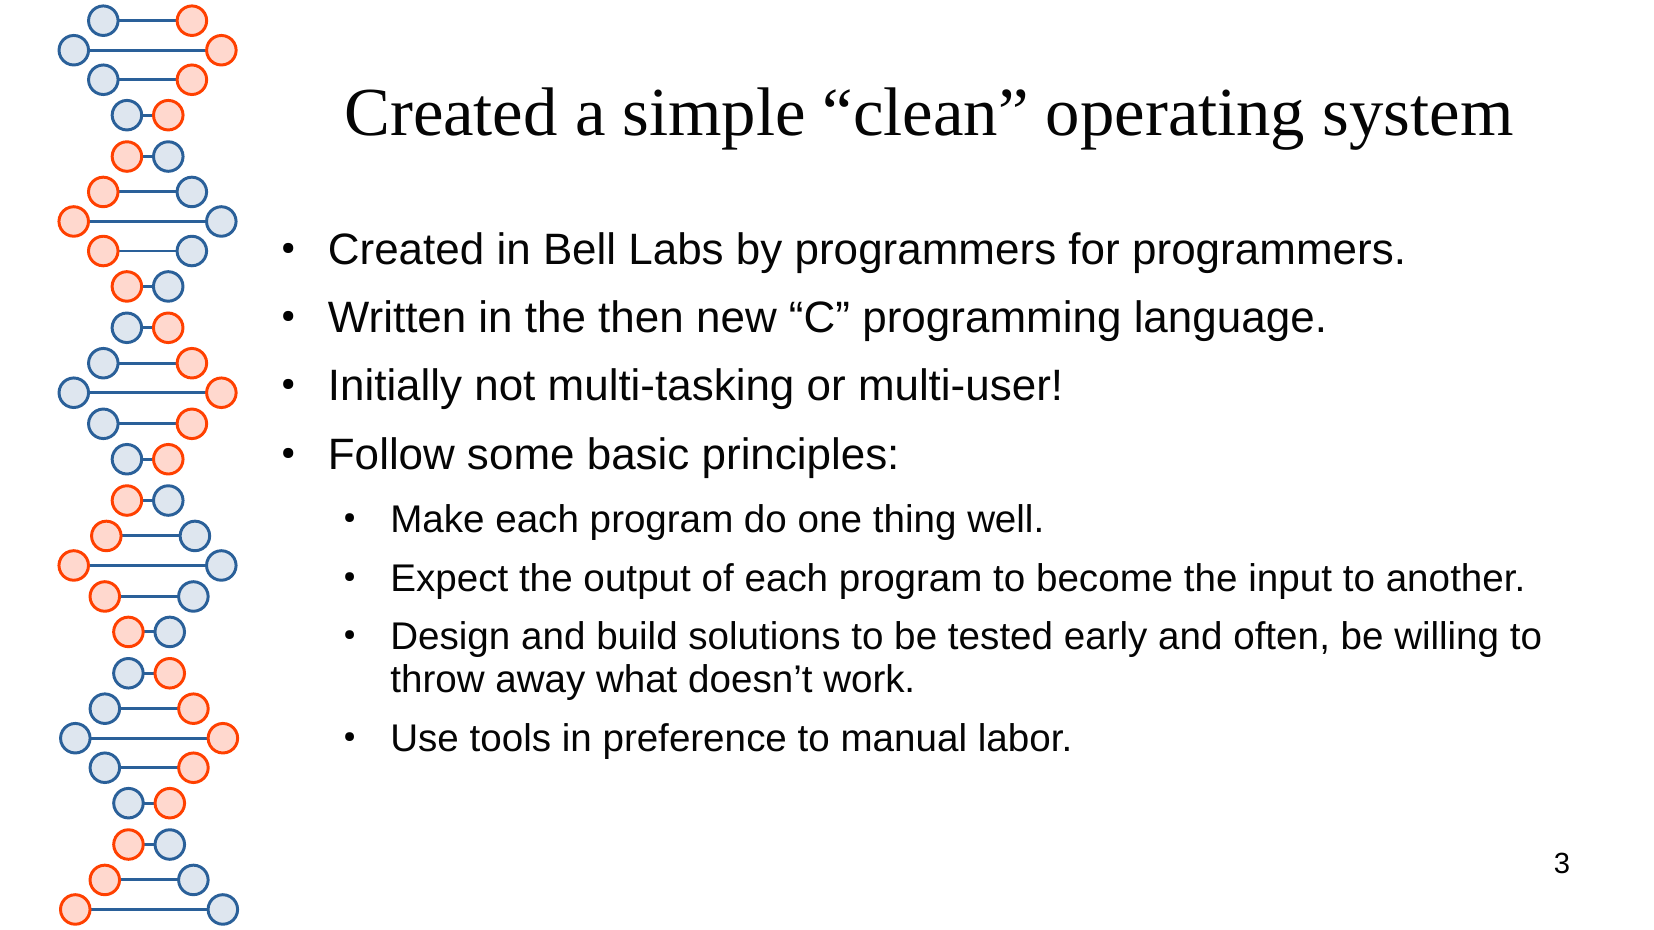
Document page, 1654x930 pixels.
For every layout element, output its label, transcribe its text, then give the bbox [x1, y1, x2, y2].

title Created a simple “clean” operating system [265, 35, 1594, 189]
list Created in Bell Labs by programmers for programmers. Written in the then new “C” programming language. Initially not multi-tasking or multi-user! Follow some basic principles: Make each program do one thing well. Expect the output of each program to become the input to another. Design and build solutions to be tested early and often, be willing to throw away what doesn’t work. Use tools in preference to manual labor. [265, 224, 1594, 764]
